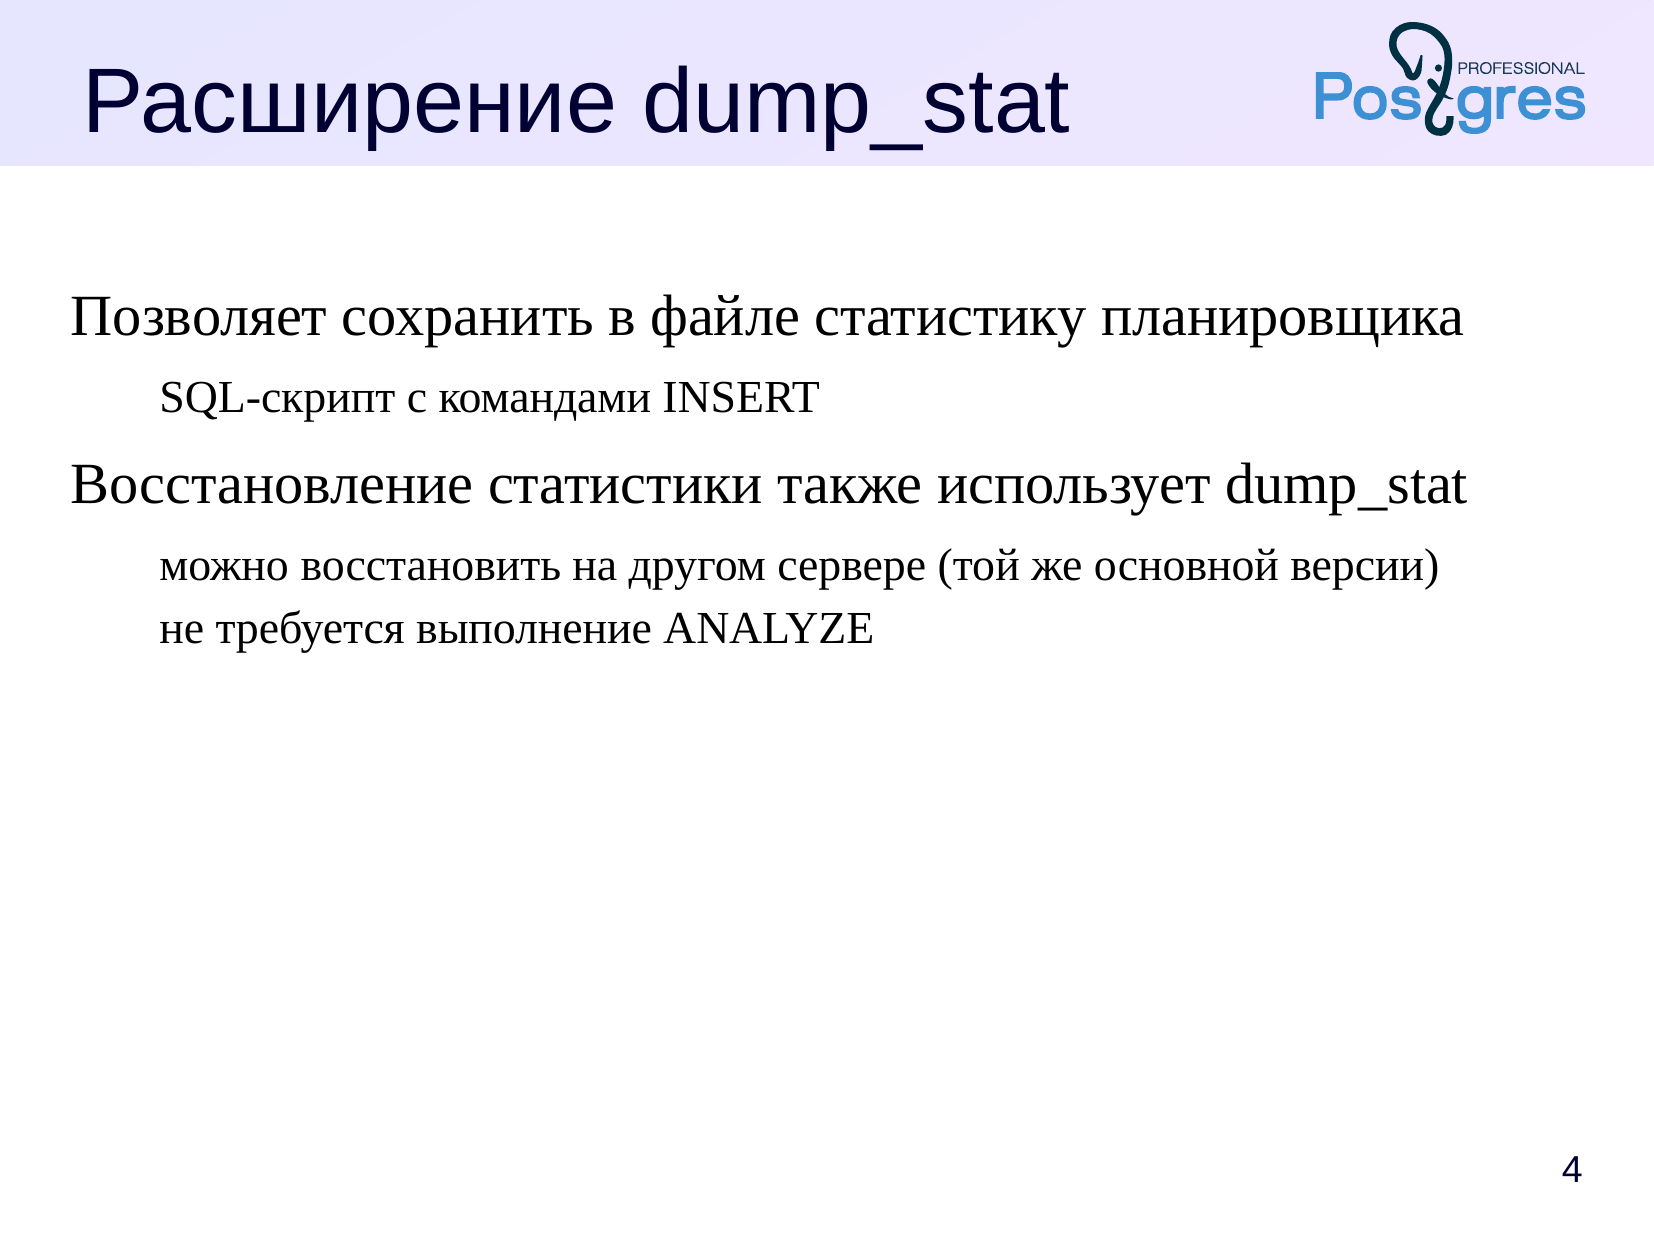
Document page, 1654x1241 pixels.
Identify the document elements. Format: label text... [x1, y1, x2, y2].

list Позволяет сохранить в файле статистику планировщика SQL-скрипт с командами INSERT Восстановление статистики также использует dump_stat можно восстановить на другом сервере (той же основной версии) не требуется выполнение ANALYZE [70, 283, 1583, 1134]
title Расширение dump_stat [82, 49, 1252, 153]
